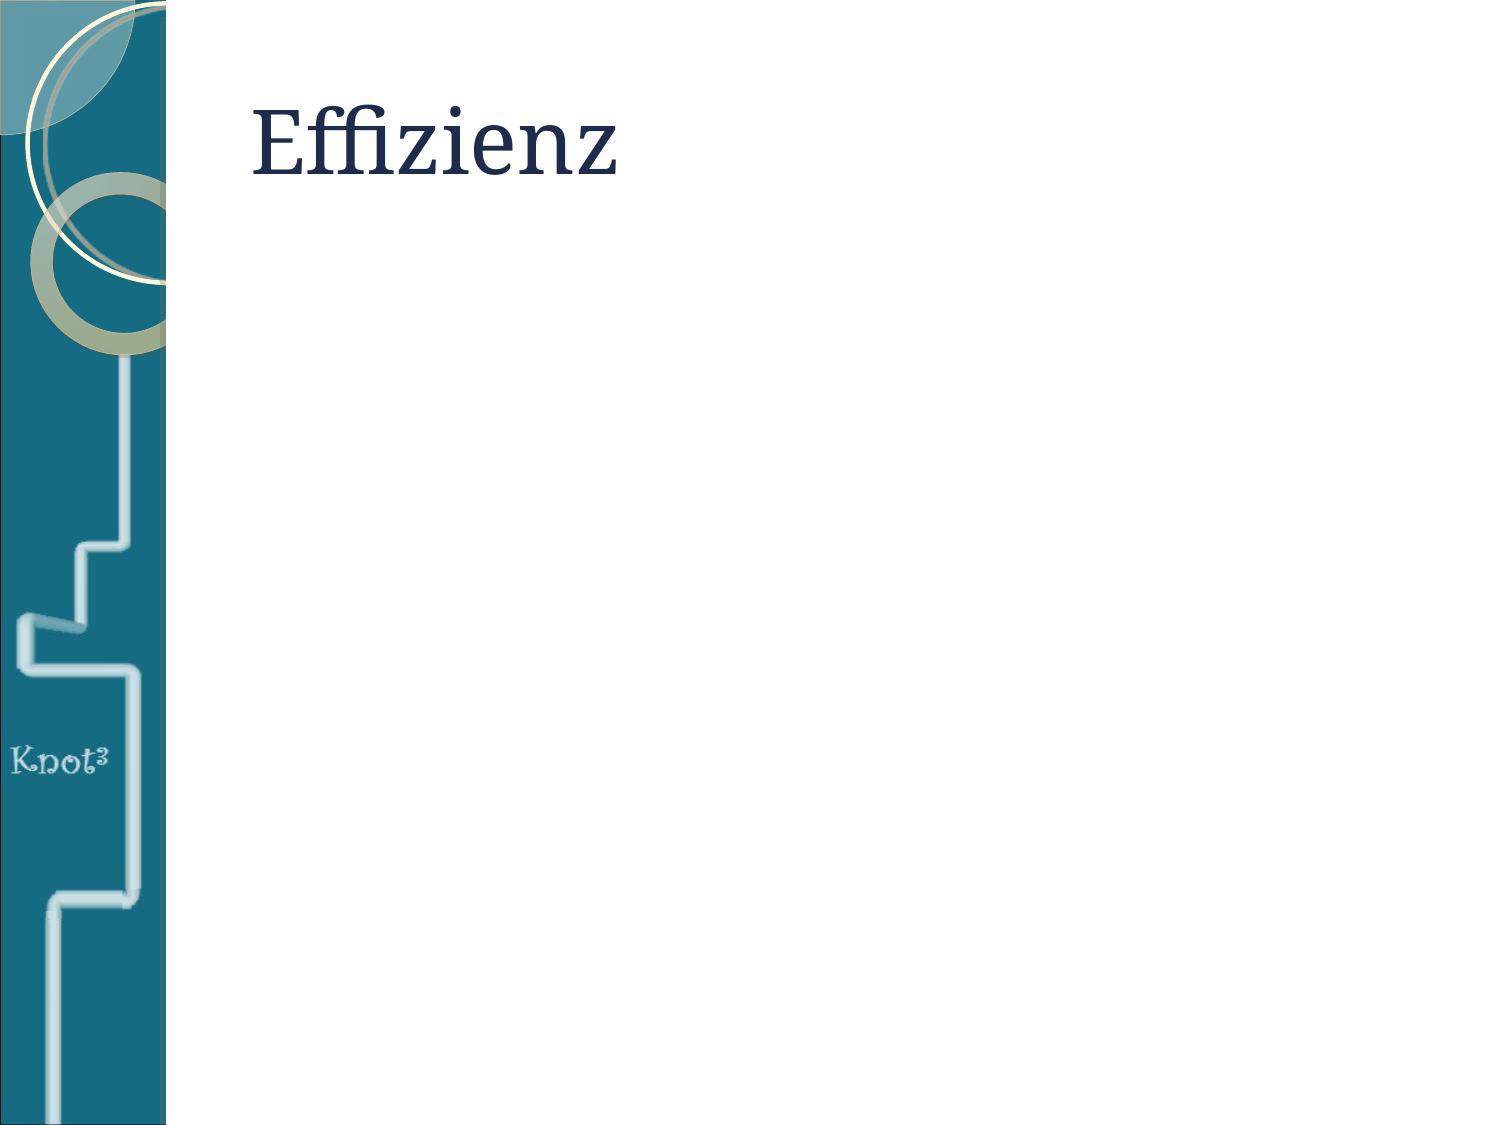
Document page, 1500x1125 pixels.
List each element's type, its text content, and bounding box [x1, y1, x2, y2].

title Effizienz [235, 23, 1466, 254]
